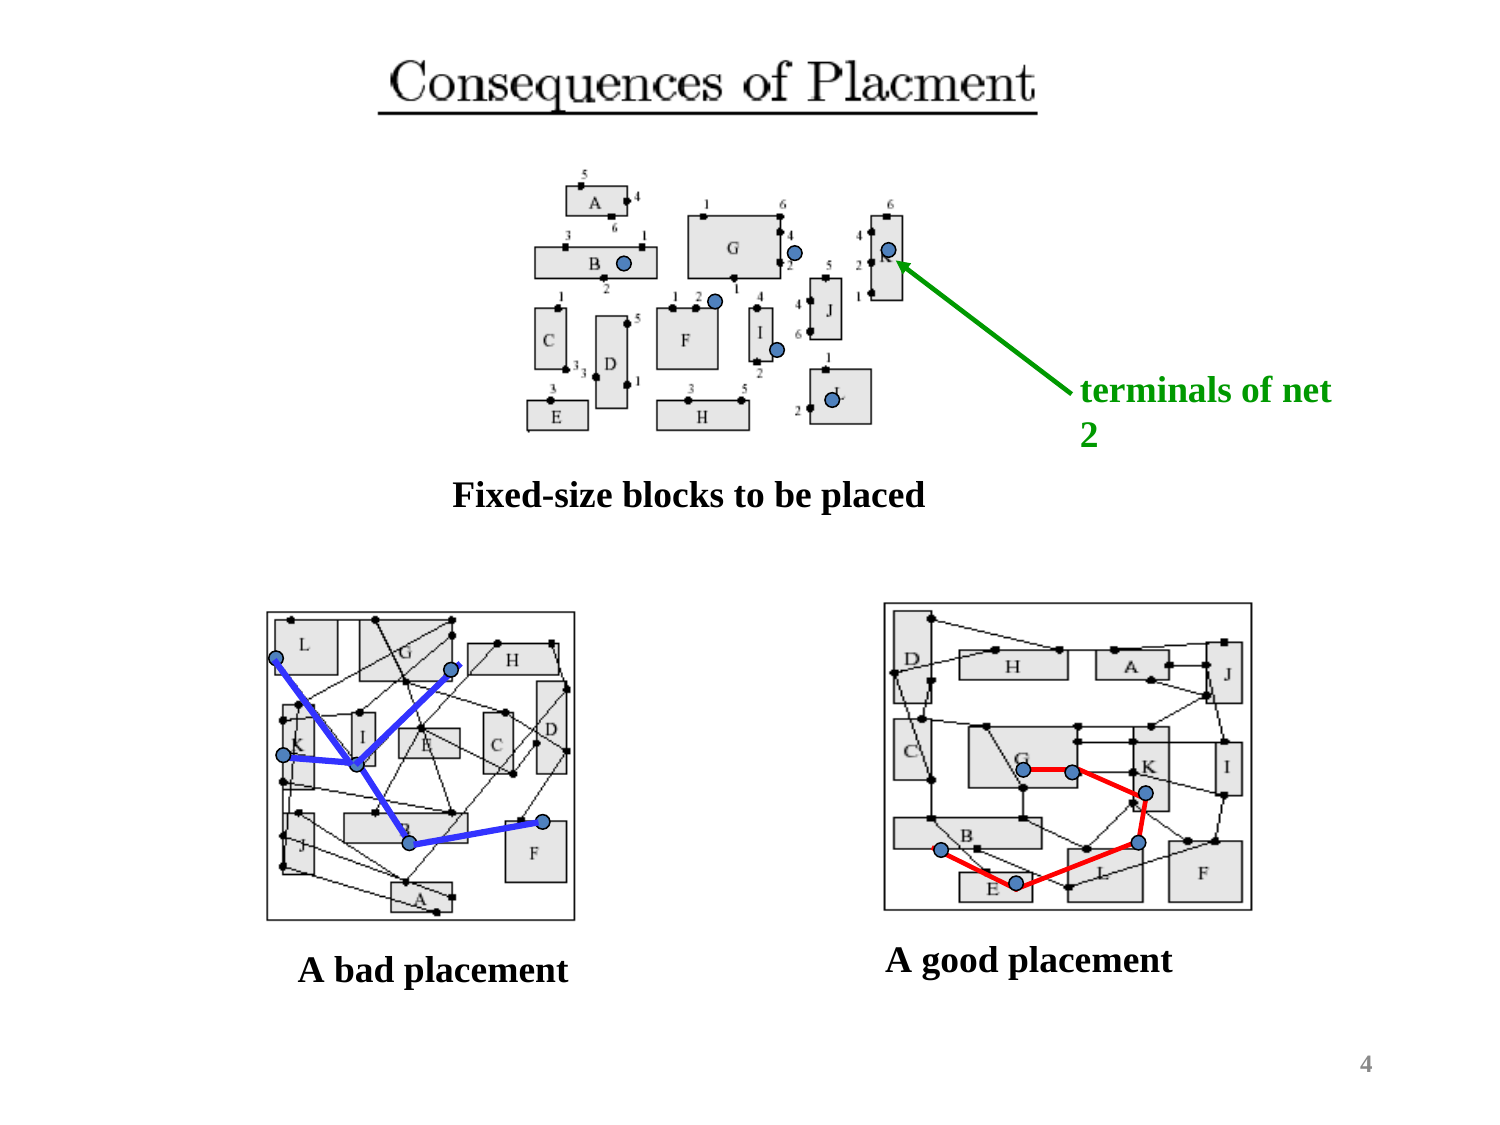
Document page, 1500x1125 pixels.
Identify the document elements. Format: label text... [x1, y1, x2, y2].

text_box [881, 242, 896, 258]
text_box [268, 650, 284, 665]
text_box [616, 256, 632, 271]
text_box [769, 342, 785, 358]
text_box [933, 842, 949, 858]
text_box [824, 392, 840, 408]
text_box [443, 662, 459, 678]
text_box <number> [1074, 1025, 1388, 1101]
picture [262, 599, 588, 929]
text_box [1008, 876, 1024, 891]
text_box terminals of net 2 [1065, 357, 1369, 463]
text_box [1065, 765, 1080, 780]
text_box [402, 835, 416, 851]
text_box Fixed-size blocks to be placed [437, 462, 1000, 523]
picture [871, 587, 1264, 922]
text_box [1131, 835, 1146, 850]
text_box [1138, 785, 1154, 801]
text_box [275, 747, 291, 763]
text_box A bad placement [150, 937, 588, 998]
text_box [707, 294, 723, 309]
picture [275, 37, 1188, 497]
text_box [350, 762, 365, 772]
text_box [787, 245, 803, 261]
text_box [536, 814, 550, 830]
text_box A good placement [737, 927, 1261, 988]
text_box [1016, 762, 1031, 778]
